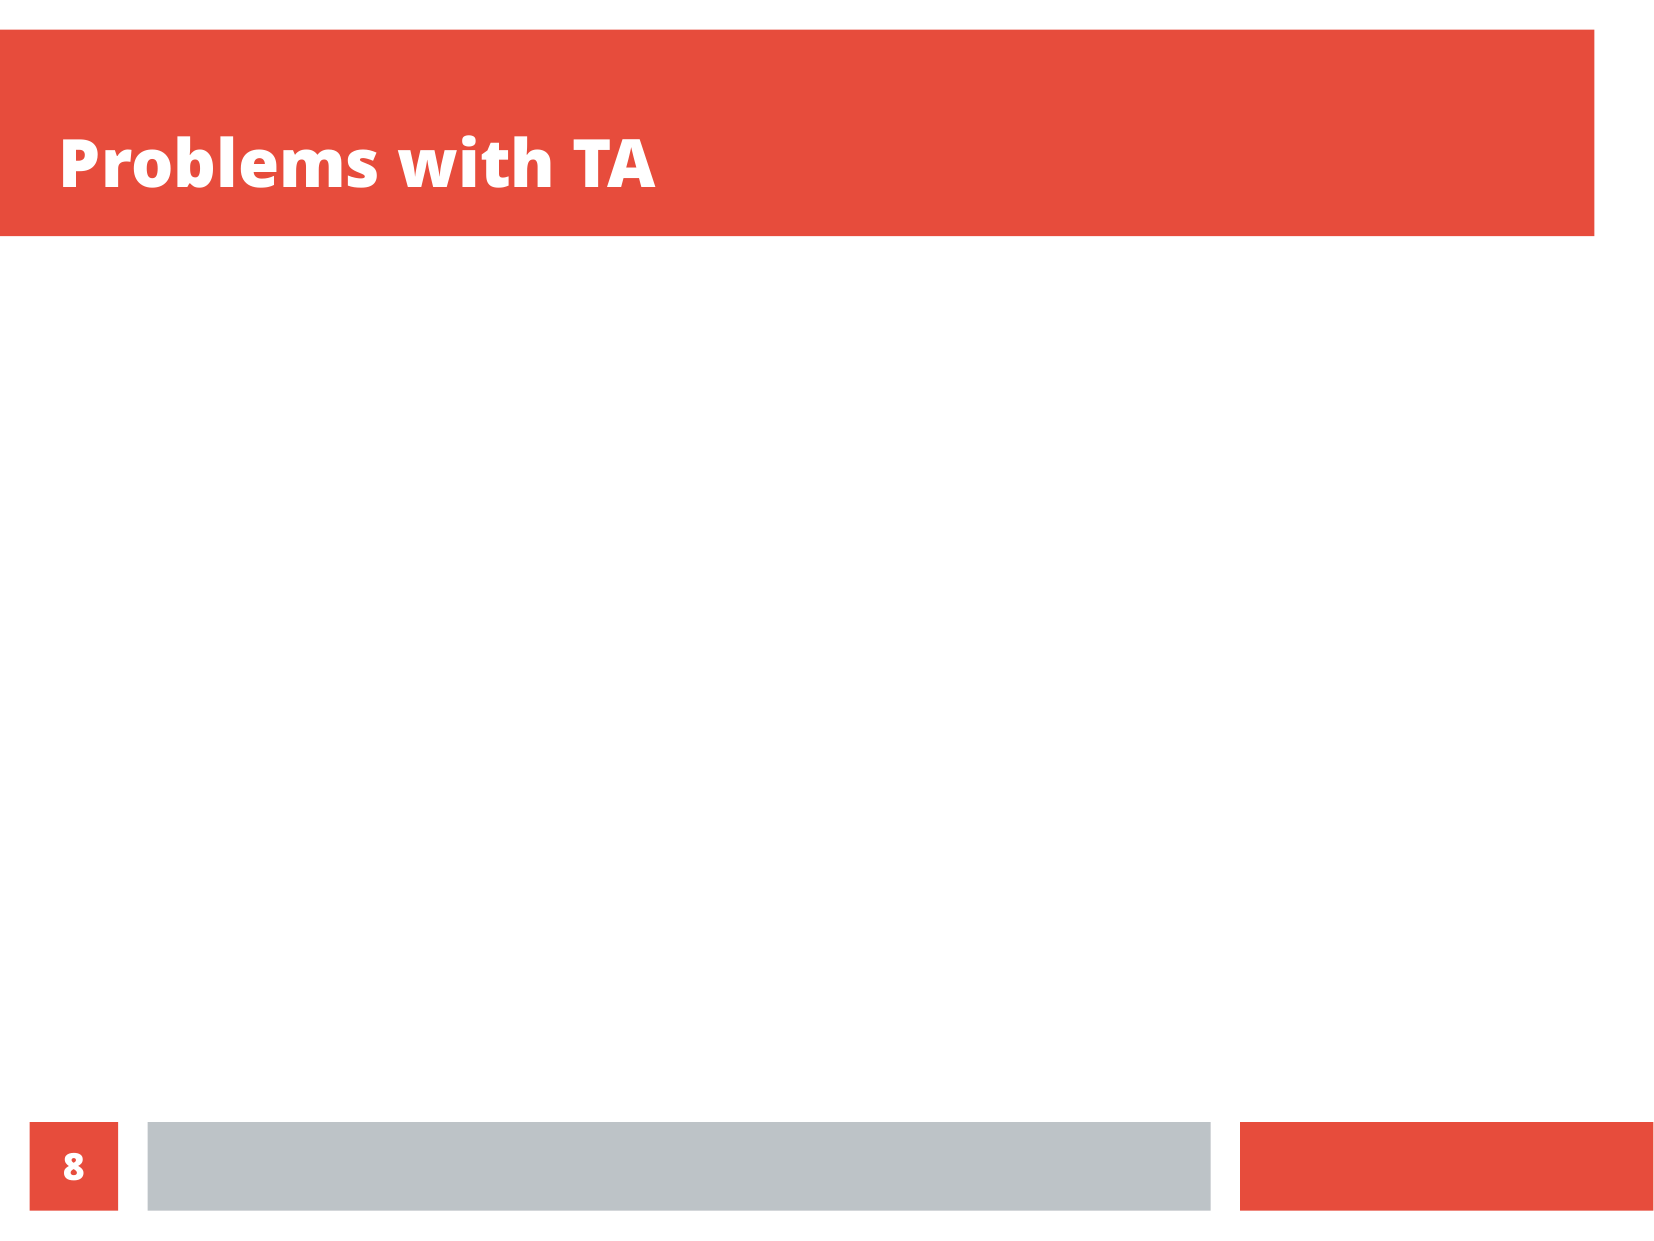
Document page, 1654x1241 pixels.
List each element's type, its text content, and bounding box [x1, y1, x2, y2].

title Problems with TA [59, 59, 1595, 207]
